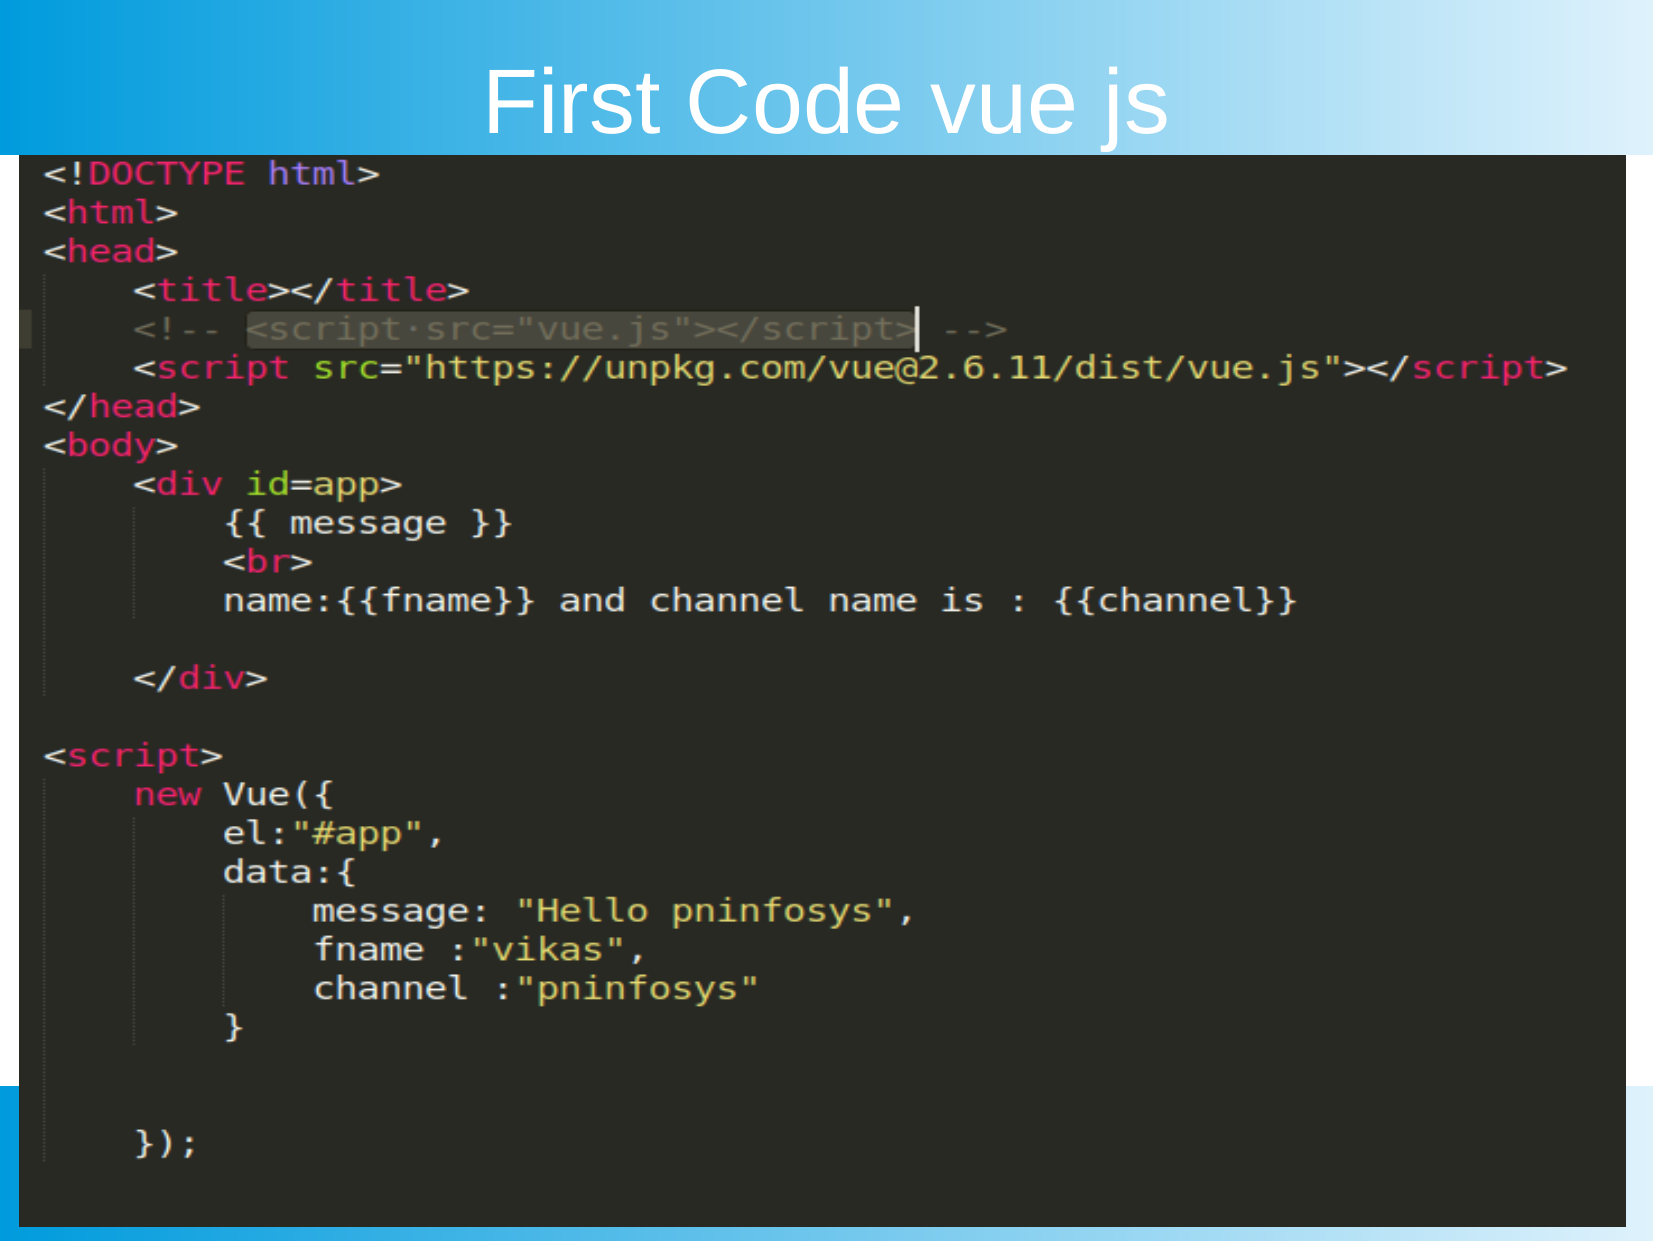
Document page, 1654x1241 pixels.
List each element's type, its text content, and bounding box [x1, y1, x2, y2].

title First Code vue js [82, 49, 1571, 155]
picture [19, 155, 1626, 1241]
